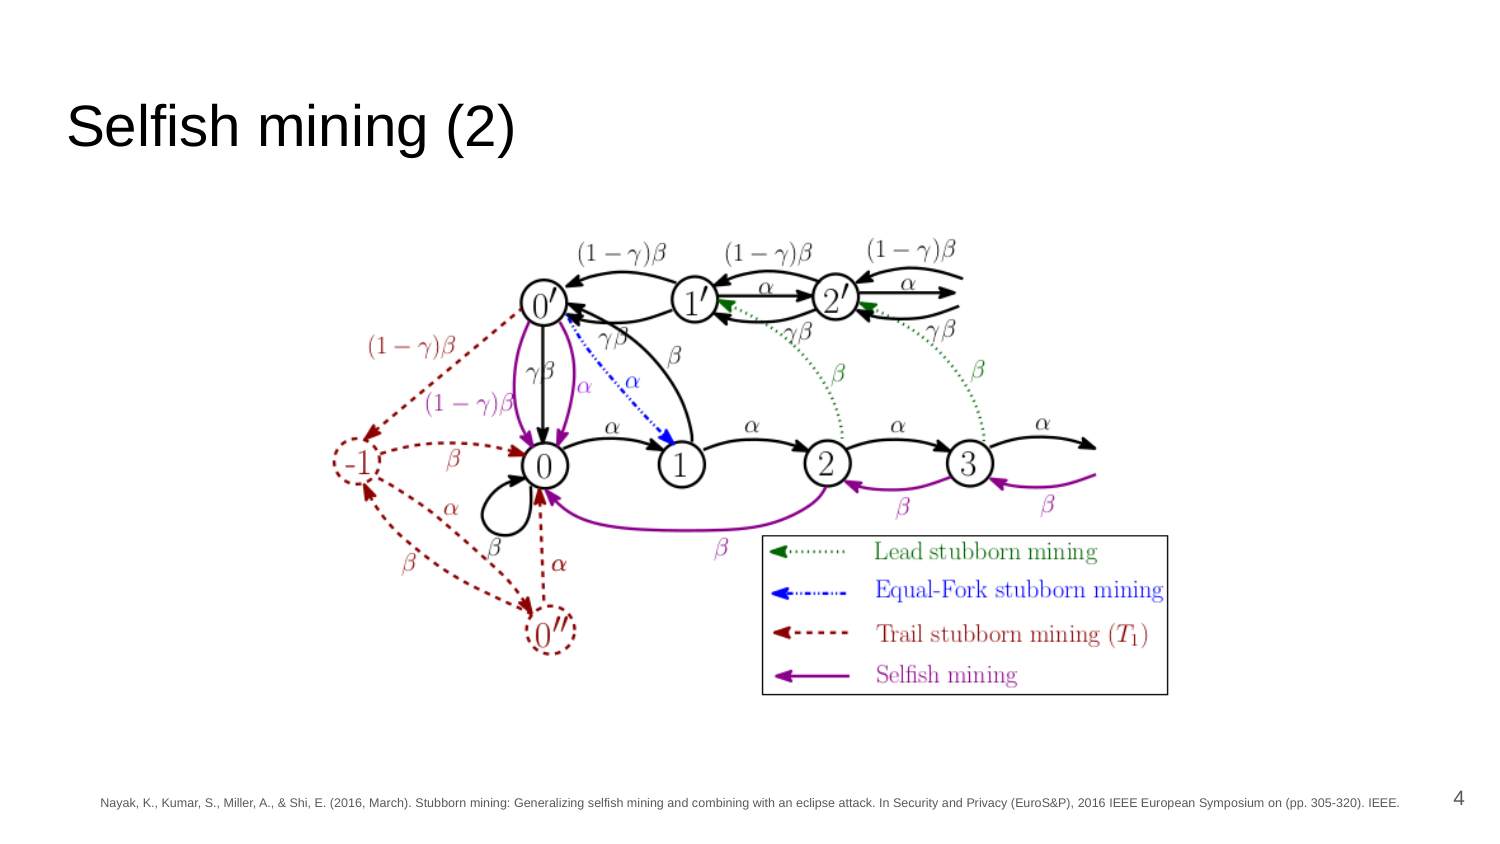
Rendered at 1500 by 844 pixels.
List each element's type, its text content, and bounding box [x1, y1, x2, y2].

title Selfish mining (2) [51, 72, 1449, 167]
list Nayak, K., Kumar, S., Miller, A., & Shi, E. (2016, March). Stubborn mining: Generalizing selfish mining and combining with an eclipse attack. In Security and Privacy (EuroS&P), 2016 IEEE European Symposium on (pp. 305-320). IEEE. [51, 779, 1449, 821]
picture [324, 224, 1176, 703]
